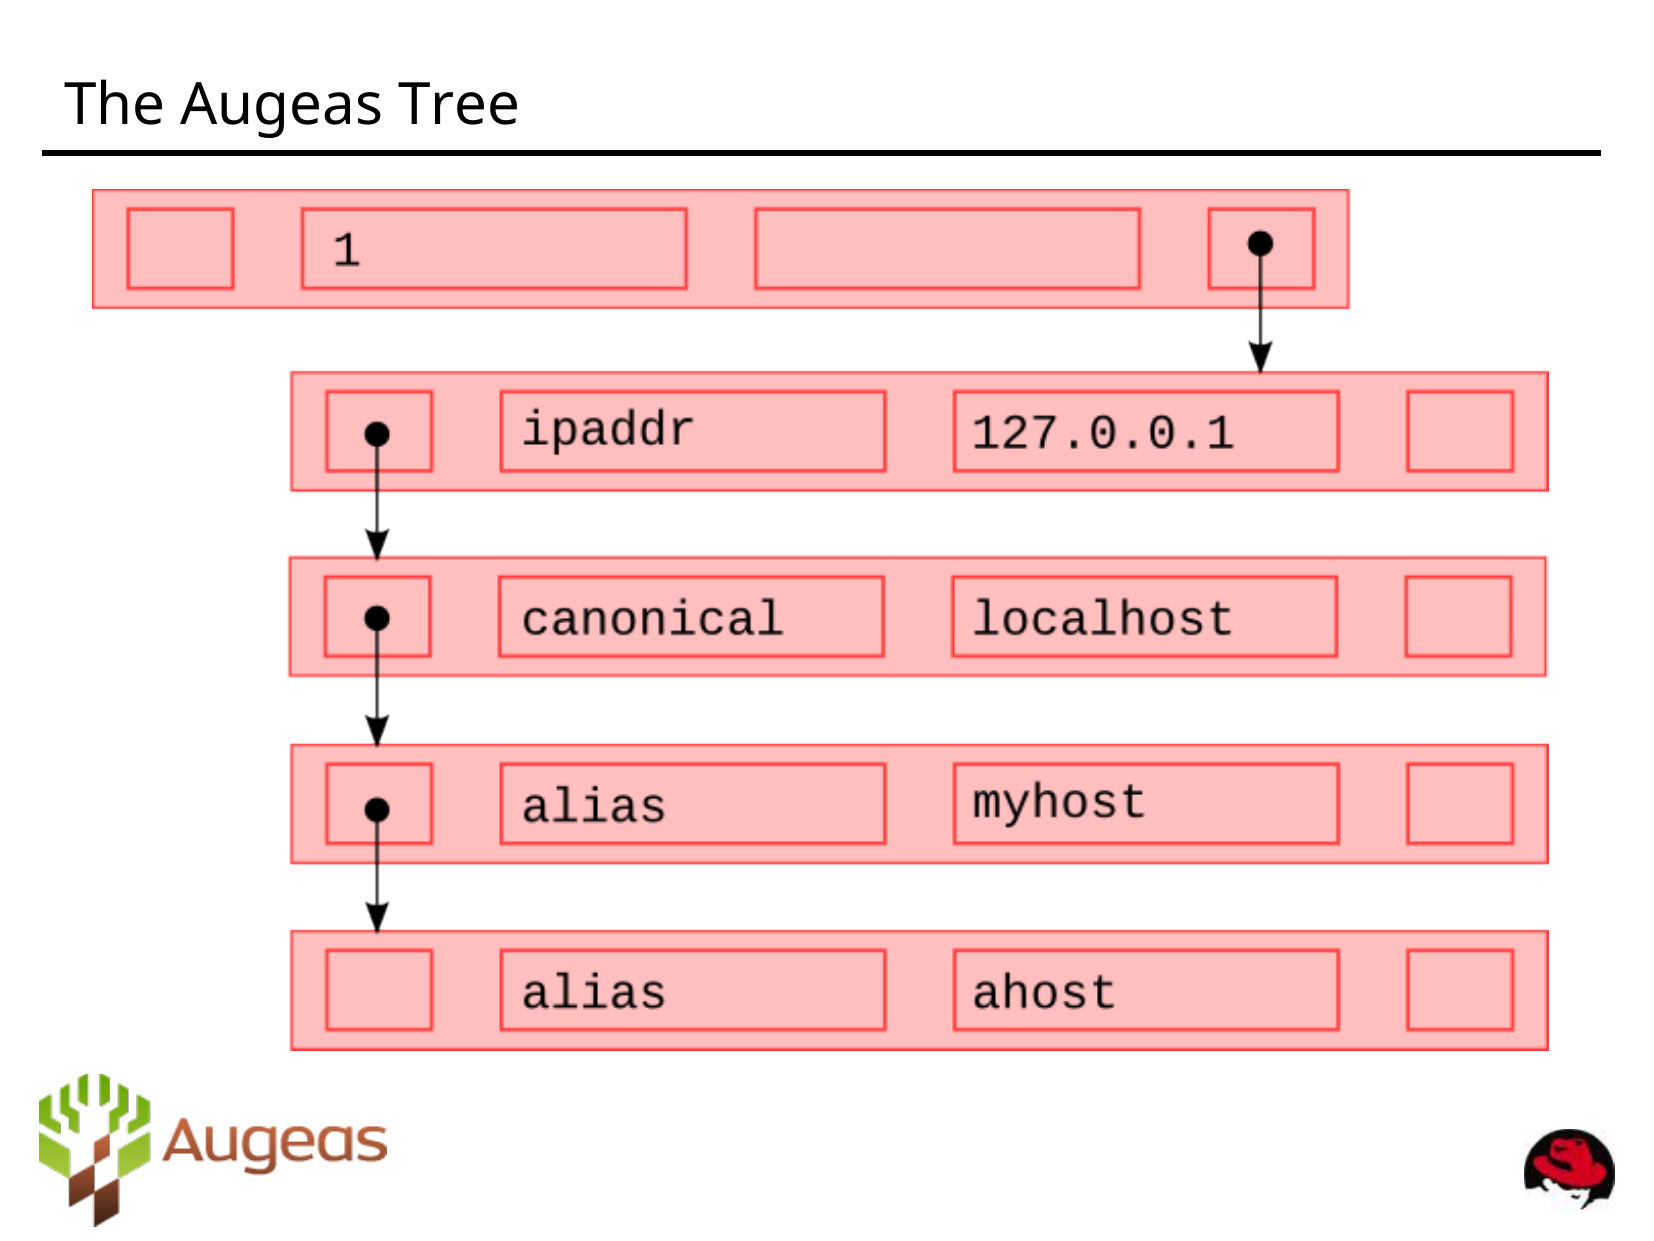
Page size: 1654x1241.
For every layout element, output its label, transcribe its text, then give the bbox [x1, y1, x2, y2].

list [71, 180, 1495, 1089]
picture [92, 189, 1549, 1051]
title The Augeas Tree [64, 42, 1496, 161]
picture [39, 1074, 387, 1227]
picture [1524, 1129, 1615, 1220]
